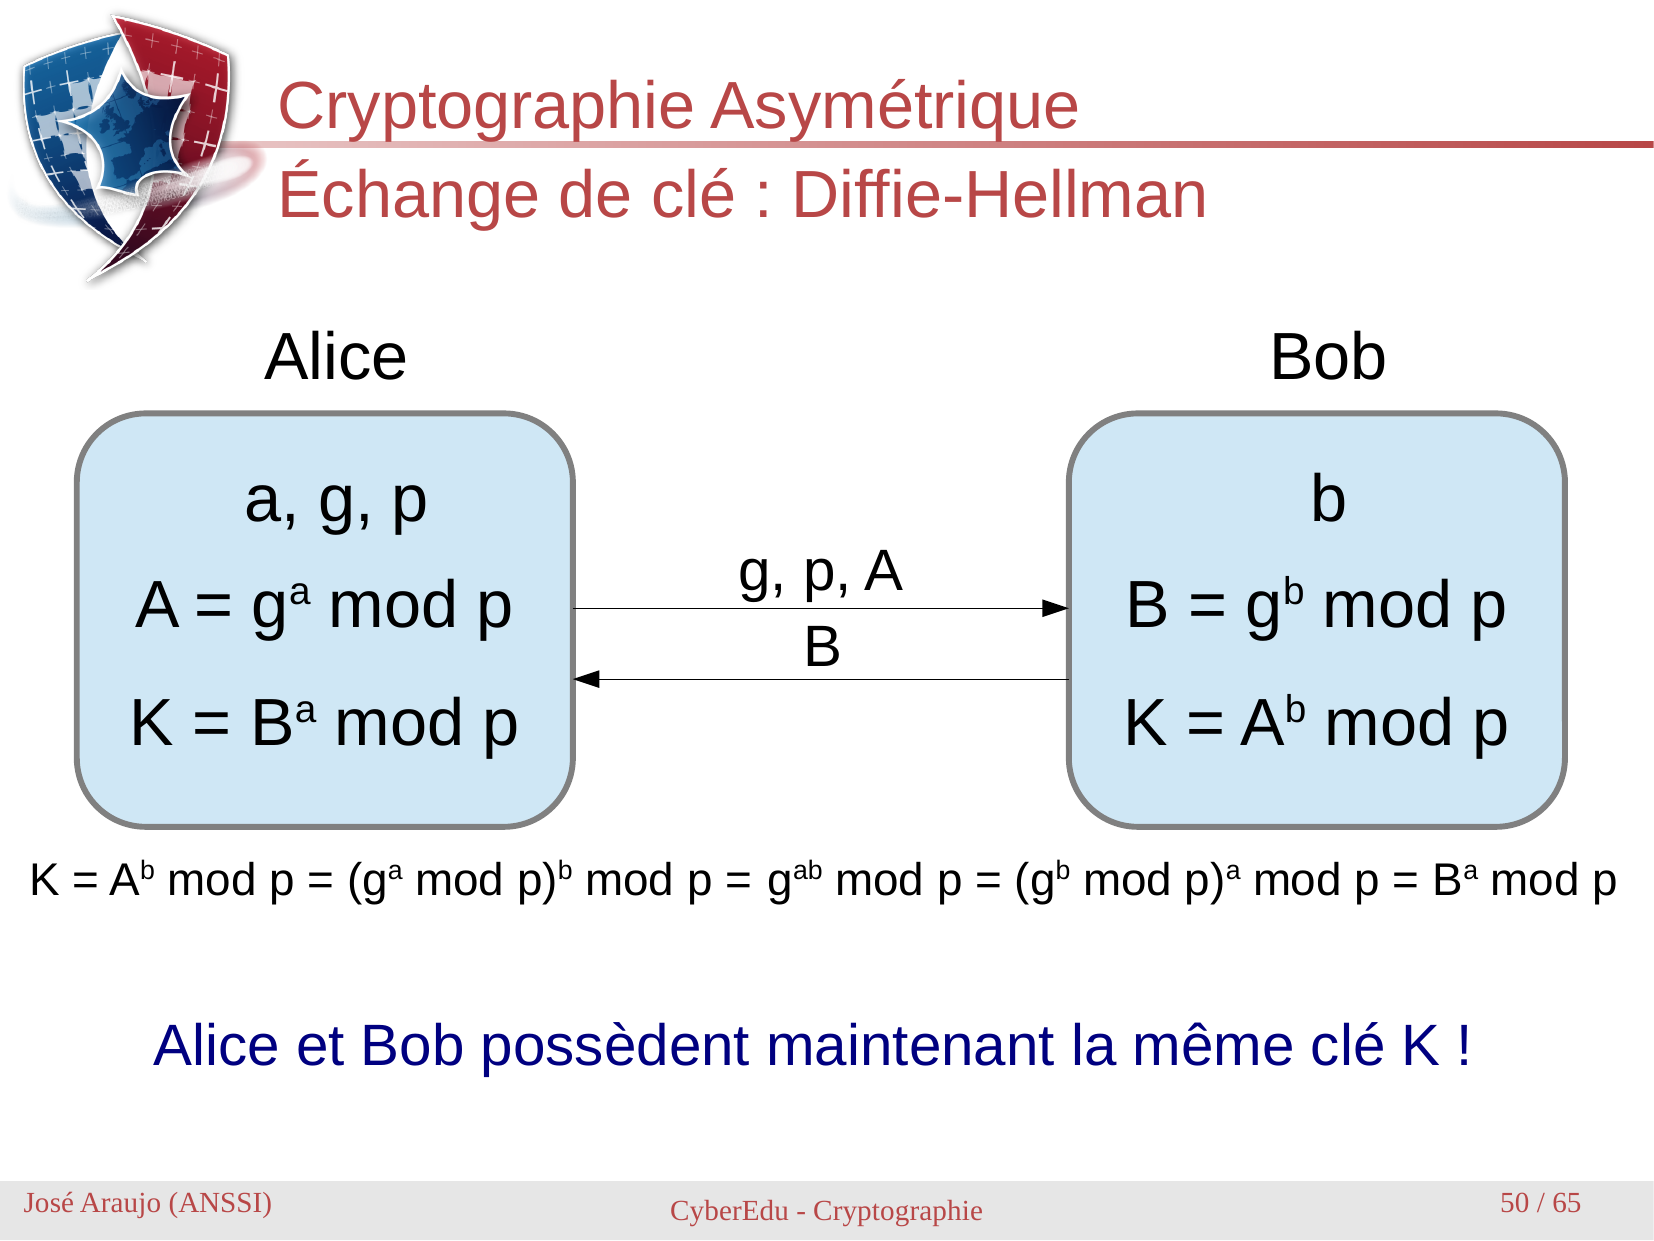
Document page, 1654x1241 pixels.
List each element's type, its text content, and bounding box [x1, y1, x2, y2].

text_box B [803, 614, 857, 680]
text_box K = Ab mod p [1104, 685, 1530, 763]
text_box Alice et Bob possèdent maintenant la même clé K ! [153, 1013, 1530, 1079]
text_box g, p, A [738, 537, 928, 603]
text_box Alice [242, 318, 432, 394]
text_box [76, 413, 573, 827]
text_box b [1234, 460, 1424, 536]
title Cryptographie Asymétrique Échange de clé : Diffie-Hellman [277, 49, 1642, 237]
text_box K = Ab mod p = (ga mod p)b mod p = gab mod p = (gb mod p)a mod p = Ba mod p [29, 853, 1625, 907]
picture [0, 0, 272, 290]
text_box K = Ba mod p [112, 685, 538, 763]
text_box a, g, p [242, 460, 432, 536]
text_box Bob [1234, 318, 1424, 394]
text_box B = gb mod p [1104, 566, 1530, 645]
text_box [1068, 413, 1565, 827]
text_box A = ga mod p [112, 566, 538, 645]
